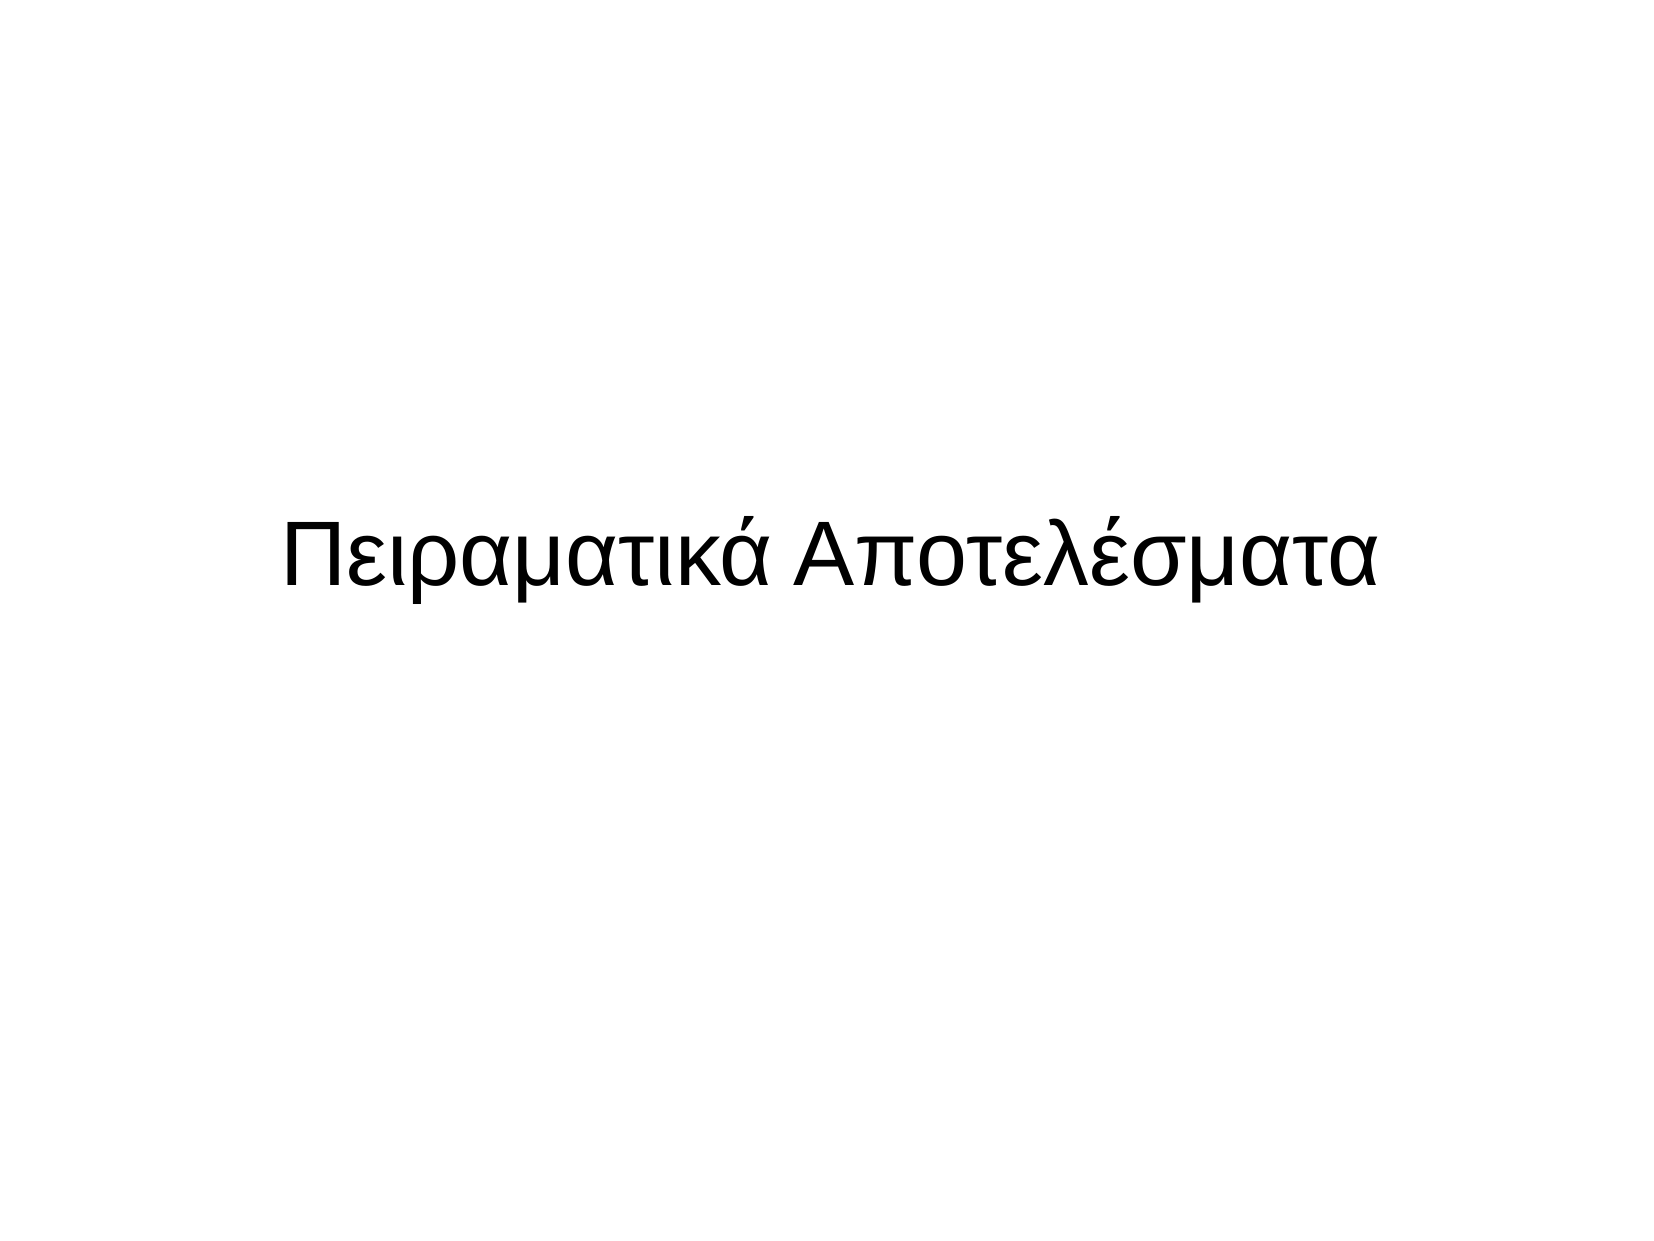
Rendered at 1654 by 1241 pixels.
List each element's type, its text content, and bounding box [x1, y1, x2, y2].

title Πειραματικά Αποτελέσματα [86, 450, 1576, 658]
